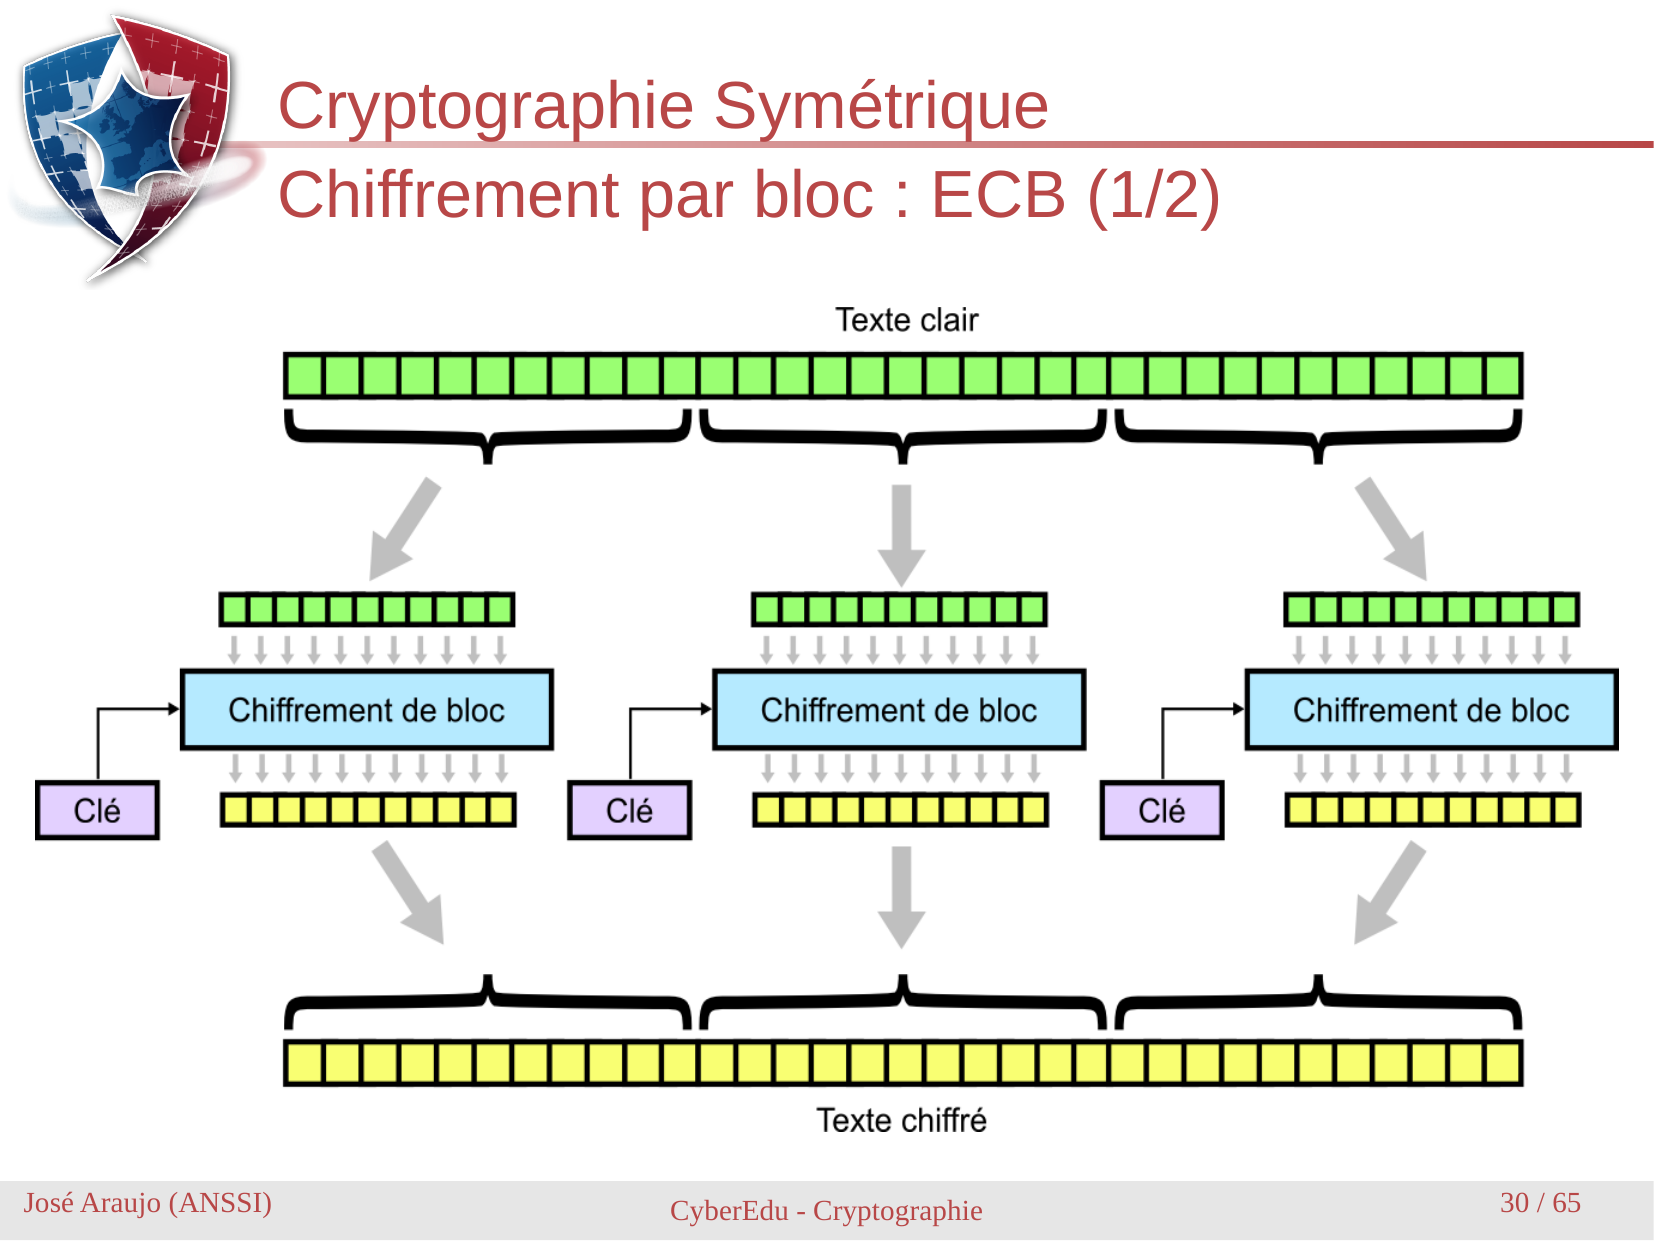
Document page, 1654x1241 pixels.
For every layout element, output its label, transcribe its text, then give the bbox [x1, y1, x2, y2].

picture [0, 0, 272, 290]
picture [35, 307, 1619, 1132]
title Cryptographie Symétrique Chiffrement par bloc : ECB (1/2) [277, 49, 1642, 237]
